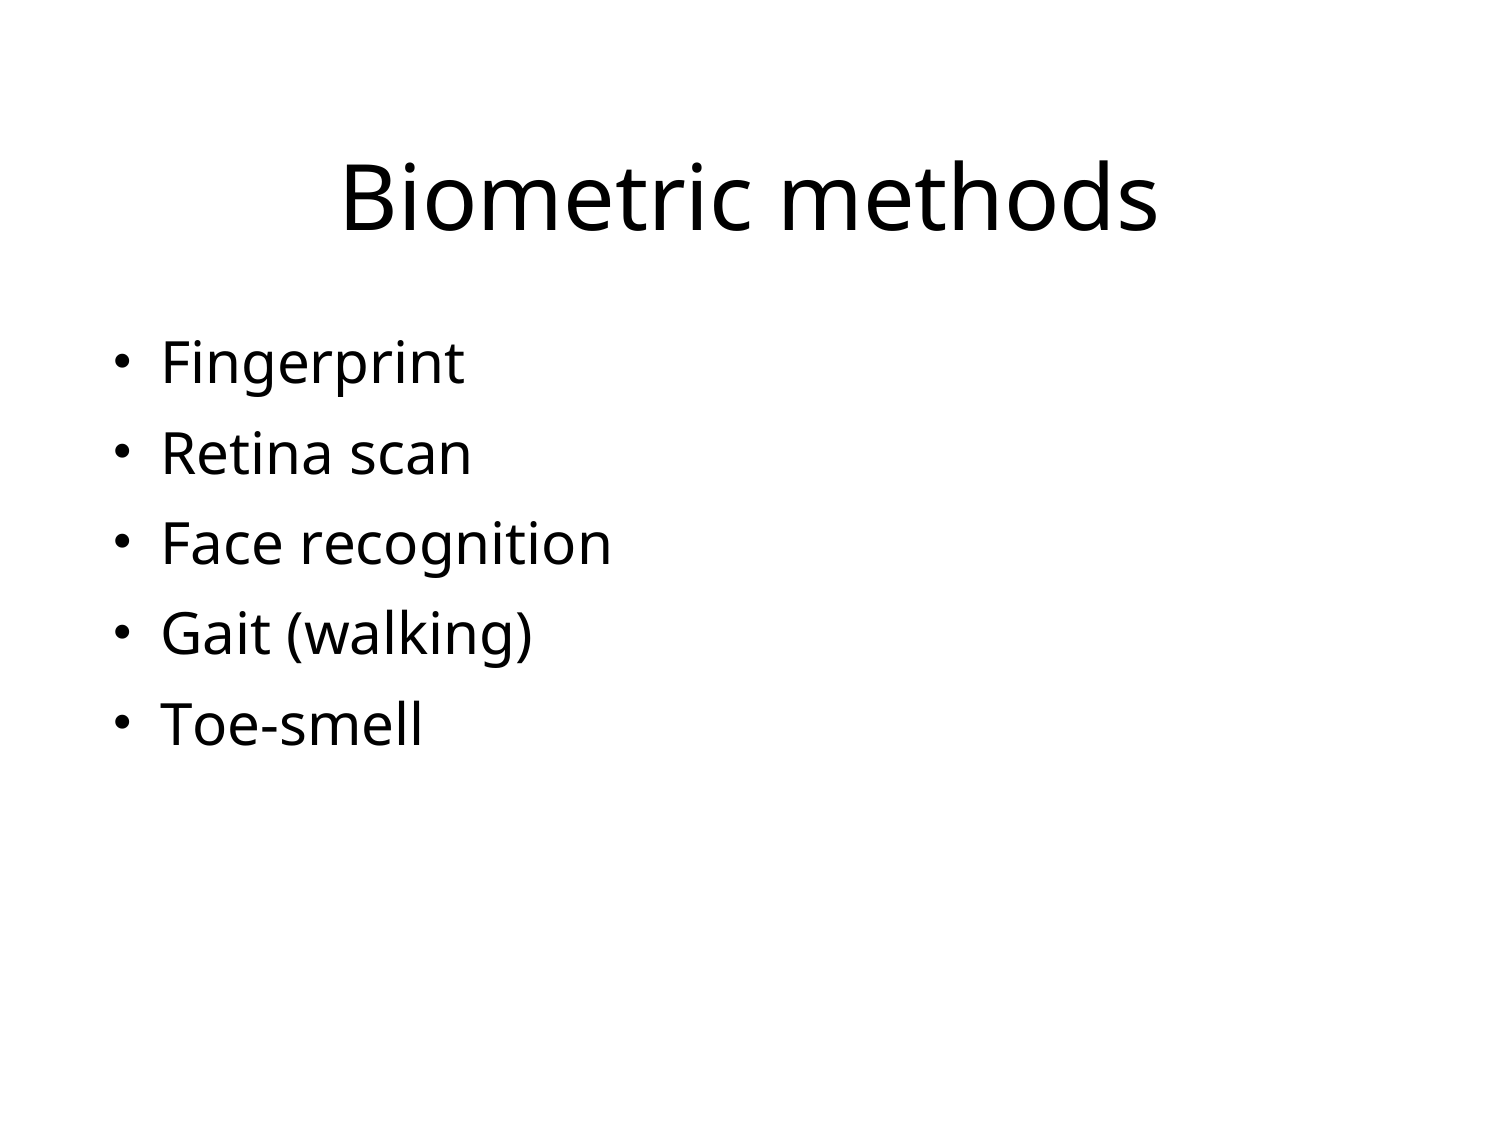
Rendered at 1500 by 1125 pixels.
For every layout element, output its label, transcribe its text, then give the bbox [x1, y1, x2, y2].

list Fingerprint Retina scan Face recognition Gait (walking) Toe-smell [112, 324, 1388, 1000]
title Biometric methods [112, 99, 1388, 288]
